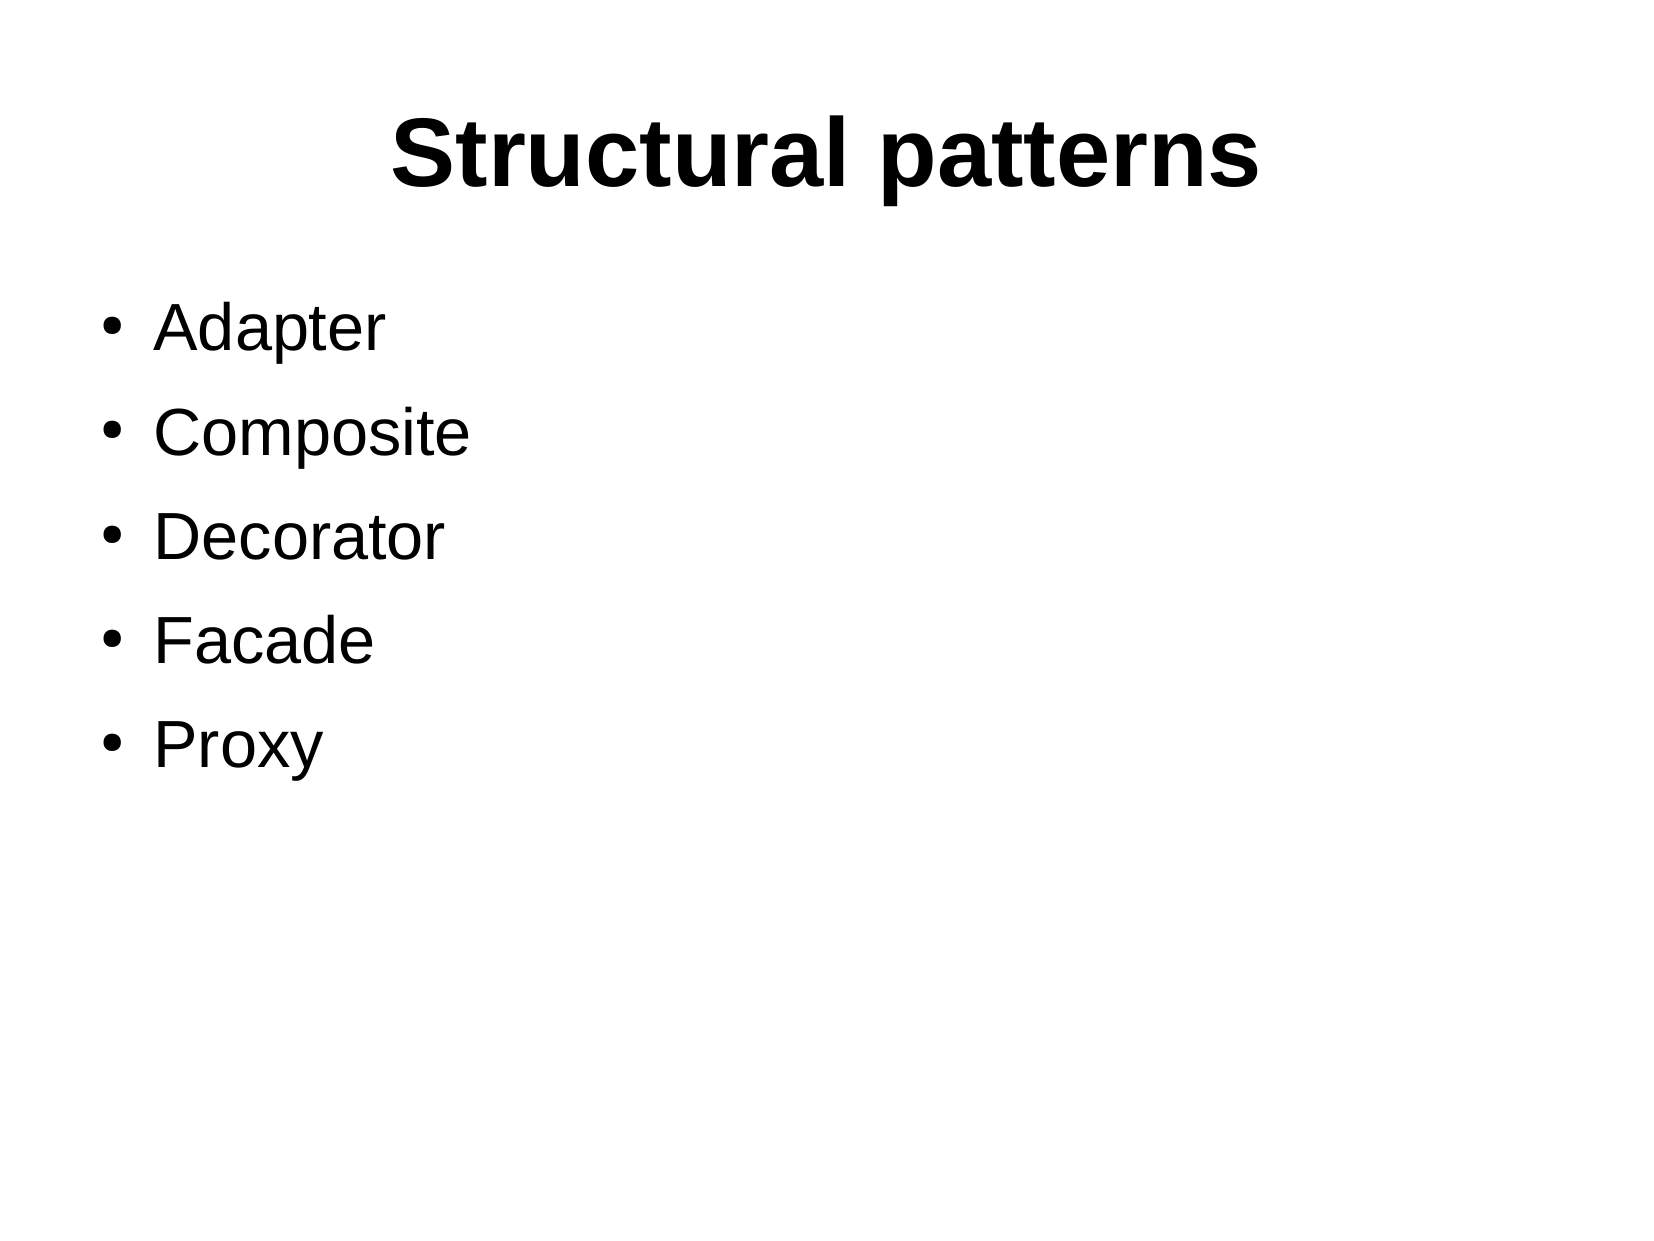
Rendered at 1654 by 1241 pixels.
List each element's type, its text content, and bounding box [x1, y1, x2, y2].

title Structural patterns [82, 98, 1571, 208]
list Adapter Composite Decorator Facade Proxy [82, 290, 1571, 1010]
